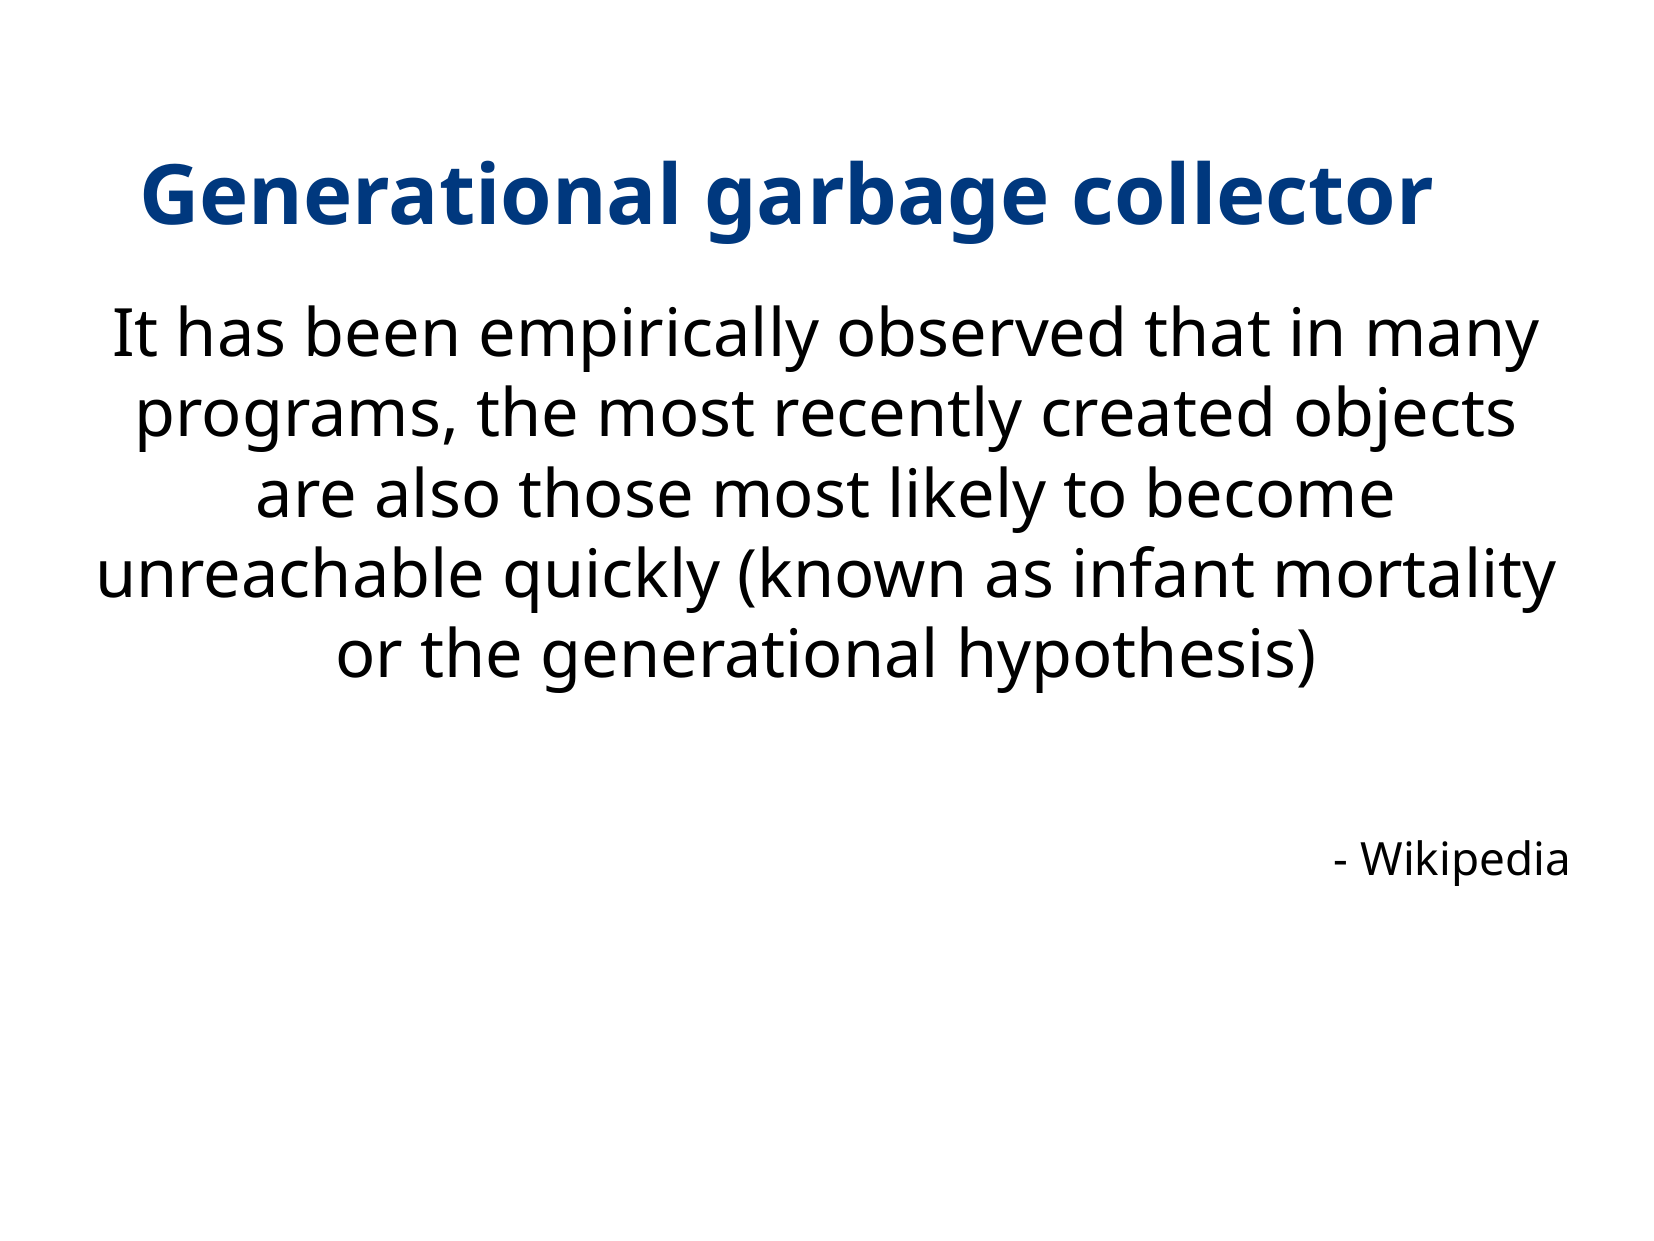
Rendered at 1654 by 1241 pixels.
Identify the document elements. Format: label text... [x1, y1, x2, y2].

title Generational garbage collector [82, 49, 1571, 257]
list It has been empirically observed that in many programs, the most recently created objects are also those most likely to become unreachable quickly (known as infant mortality or the generational hypothesis) - Wikipedia [82, 290, 1571, 1010]
